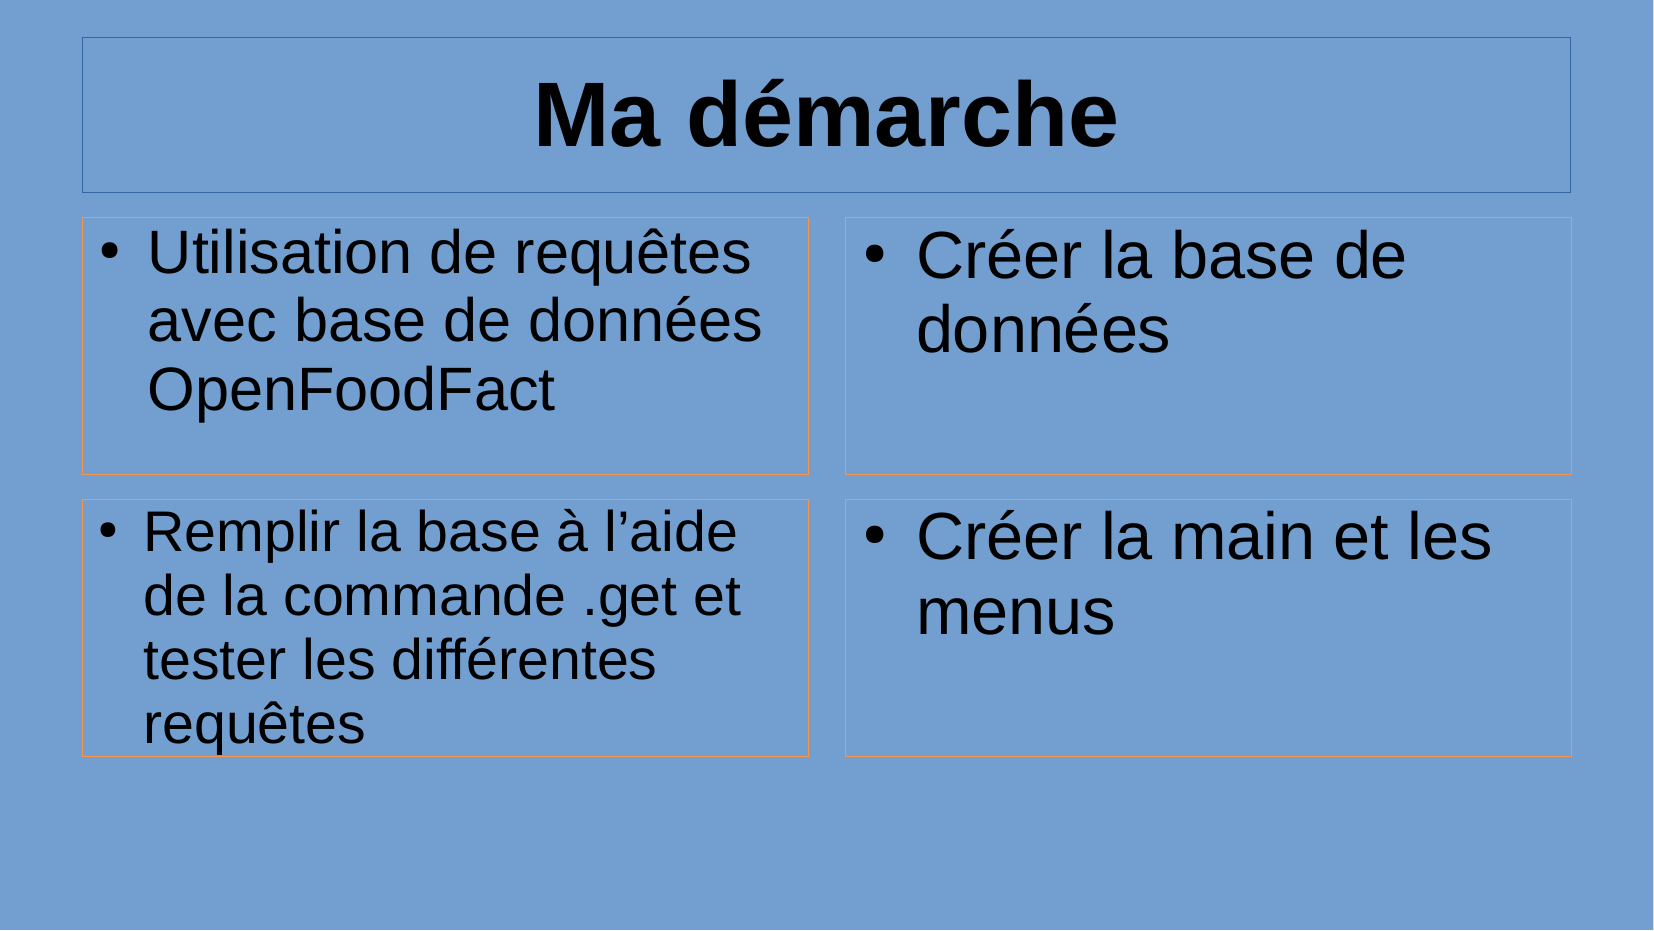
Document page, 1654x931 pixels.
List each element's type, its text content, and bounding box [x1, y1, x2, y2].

list Utilisation de requêtes avec base de données OpenFoodFact [82, 217, 809, 475]
list Créer la base de données [845, 217, 1572, 475]
title Ma démarche [82, 37, 1571, 193]
list Remplir la base à l’aide de la commande .get et tester les différentes requêtes [82, 499, 809, 757]
list Créer la main et les menus [845, 499, 1572, 757]
